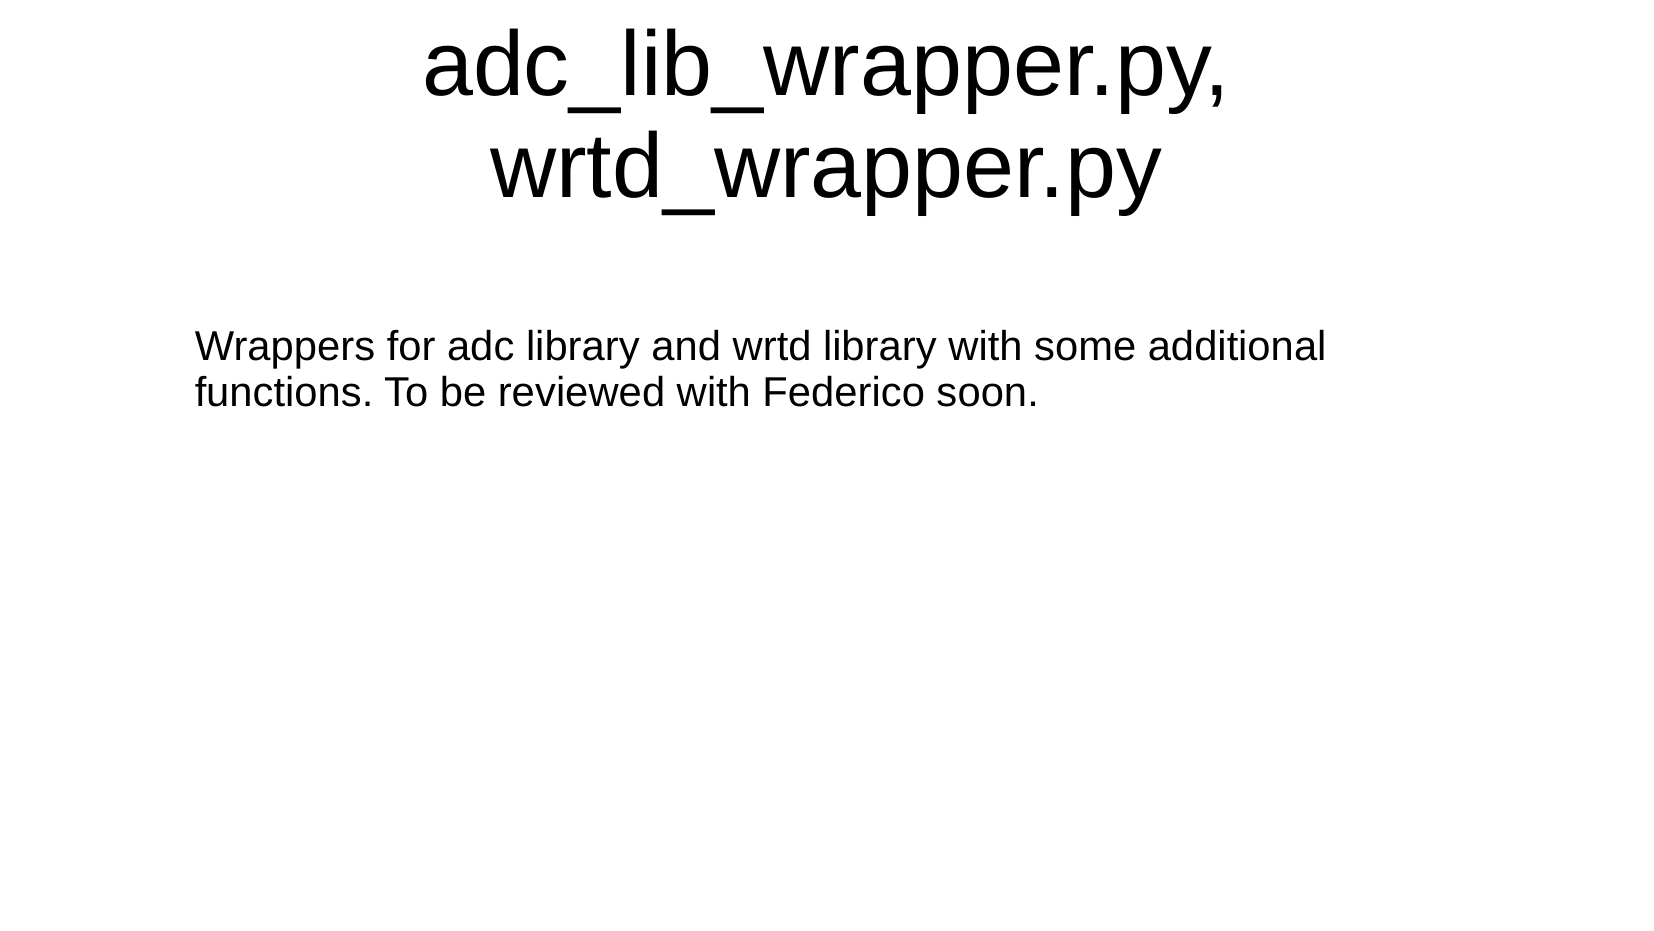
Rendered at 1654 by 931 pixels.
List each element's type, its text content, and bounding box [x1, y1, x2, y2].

text_box Wrappers for adc library and wrtd library with some additional functions. To be reviewed with Federico soon. [180, 315, 1531, 423]
title adc_lib_wrapper.py, wrtd_wrapper.py [82, 12, 1571, 218]
